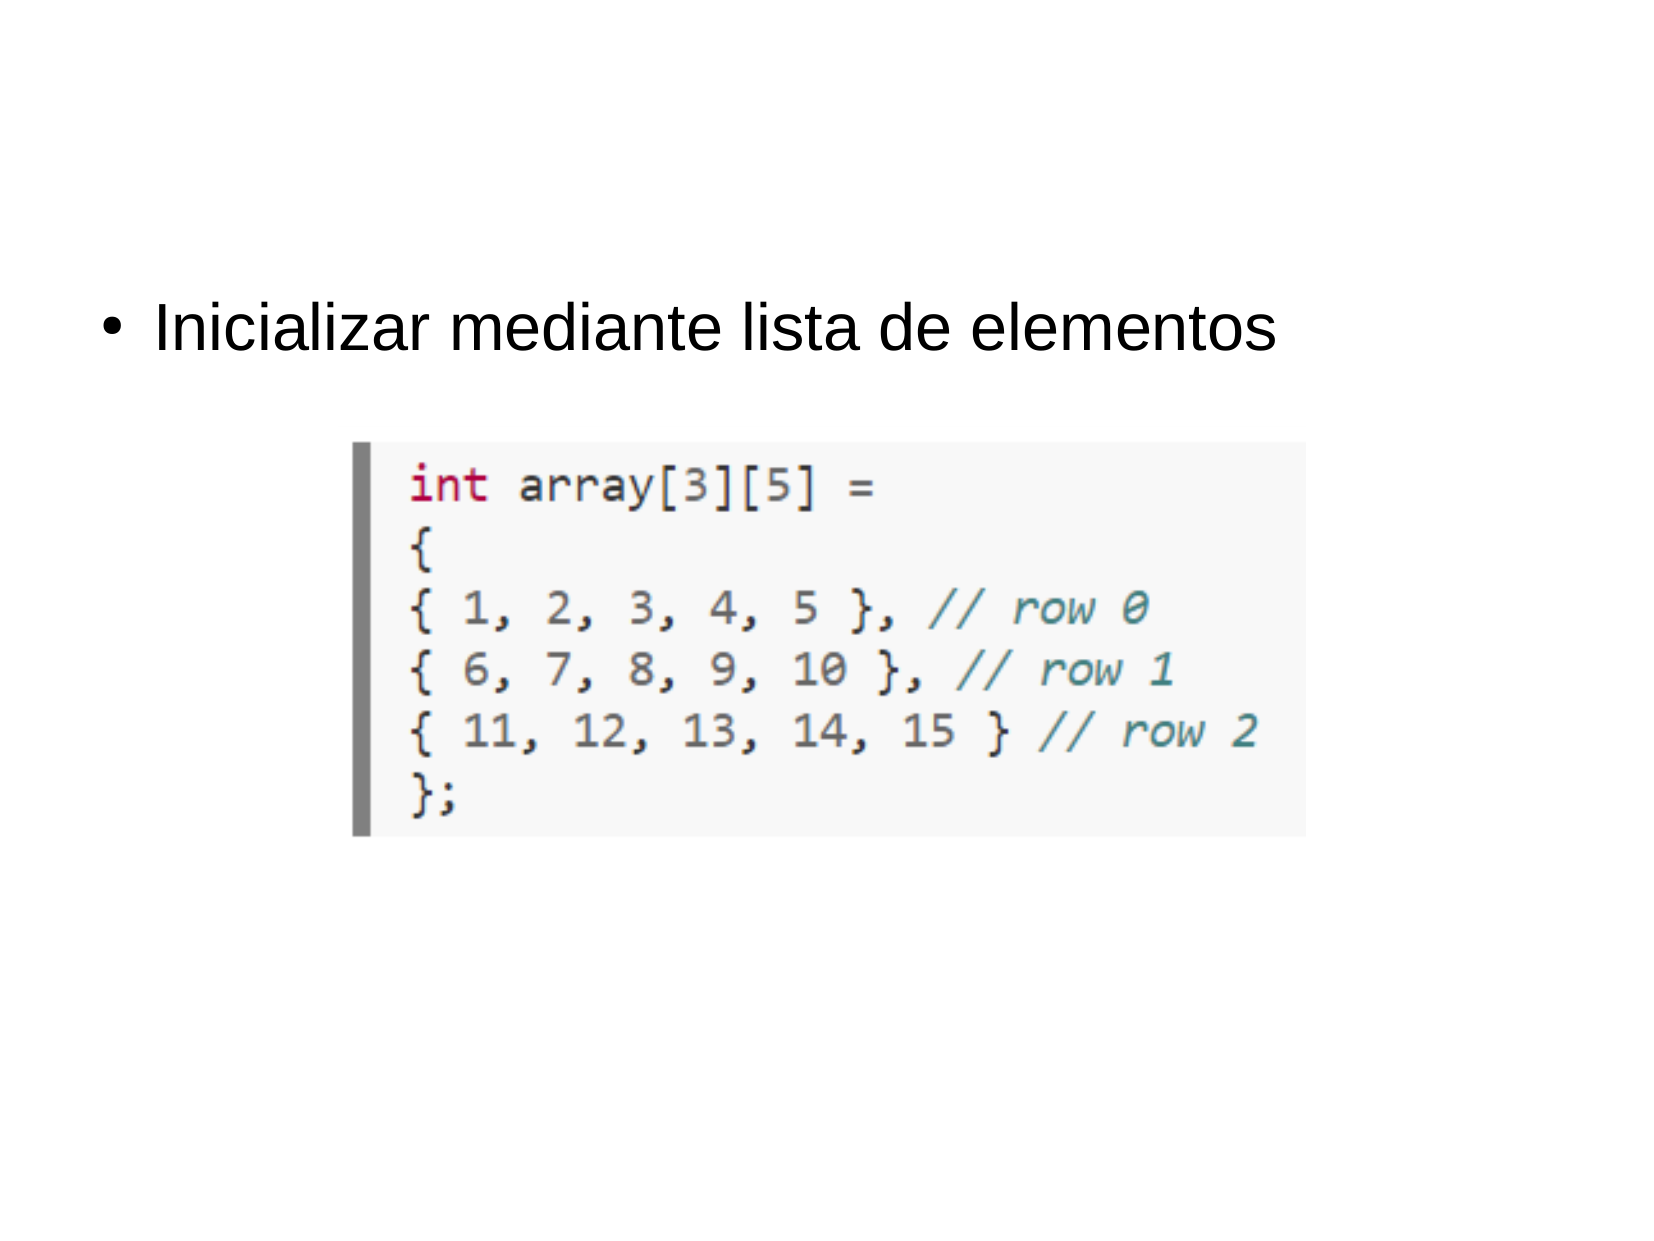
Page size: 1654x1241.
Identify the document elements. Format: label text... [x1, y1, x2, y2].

list Inicializar mediante lista de elementos [82, 290, 1571, 1010]
picture [338, 425, 1306, 850]
